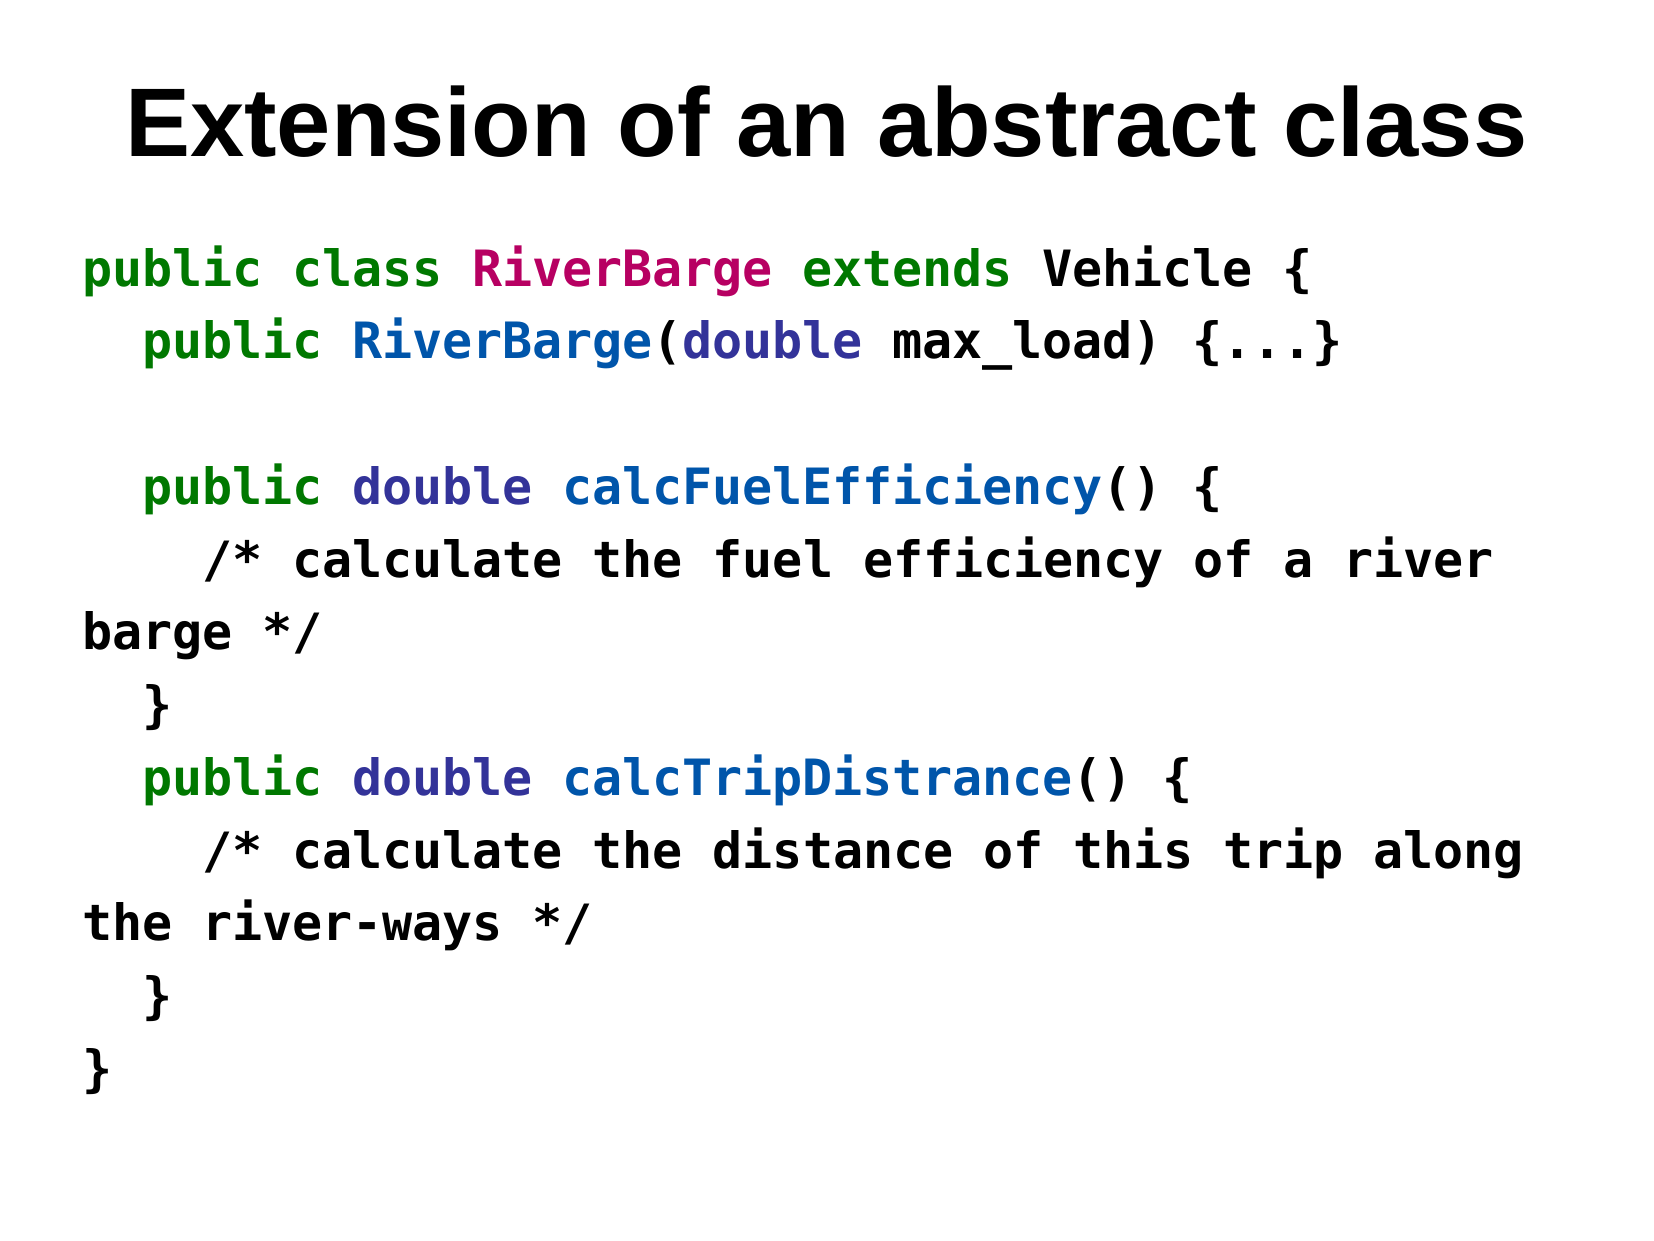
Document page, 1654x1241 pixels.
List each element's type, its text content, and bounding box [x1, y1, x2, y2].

list public class RiverBarge extends Vehicle { public RiverBarge(double max_load) {...} public double calcFuelEfficiency() { /* calculate the fuel efficiency of a river barge */ } public double calcTripDistrance() { /* calculate the distance of this trip along the river-ways */ } } [82, 225, 1538, 1186]
title Extension of an abstract class [82, 49, 1571, 196]
